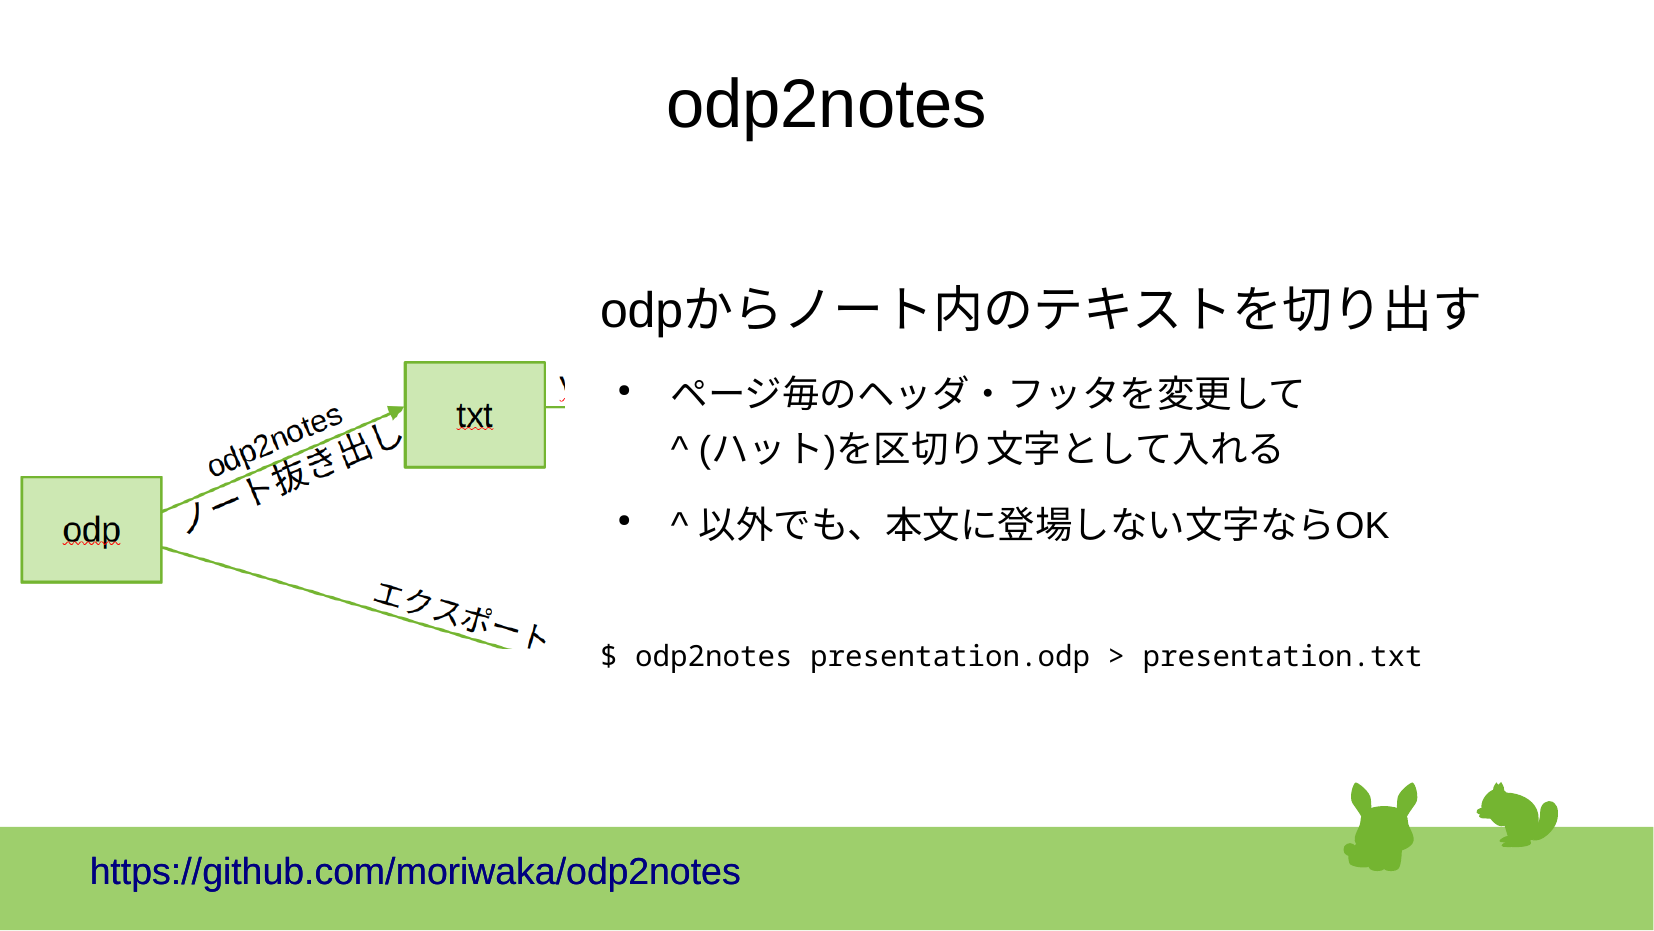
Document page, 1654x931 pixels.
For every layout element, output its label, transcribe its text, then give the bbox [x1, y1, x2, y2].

picture [0, 299, 565, 649]
title odp2notes [88, 29, 1565, 178]
list odpからノート内のテキストを切り出す ページ毎のヘッダ・フッタを変更して ^ (ハット)を区切り文字として入れる ^ 以外でも、本文に登場しない文字ならOK $ odp2notes presentation.odp > presentation.txt [600, 206, 1565, 739]
text_box https://github.com/moriwaka/odp2notes [75, 843, 756, 901]
